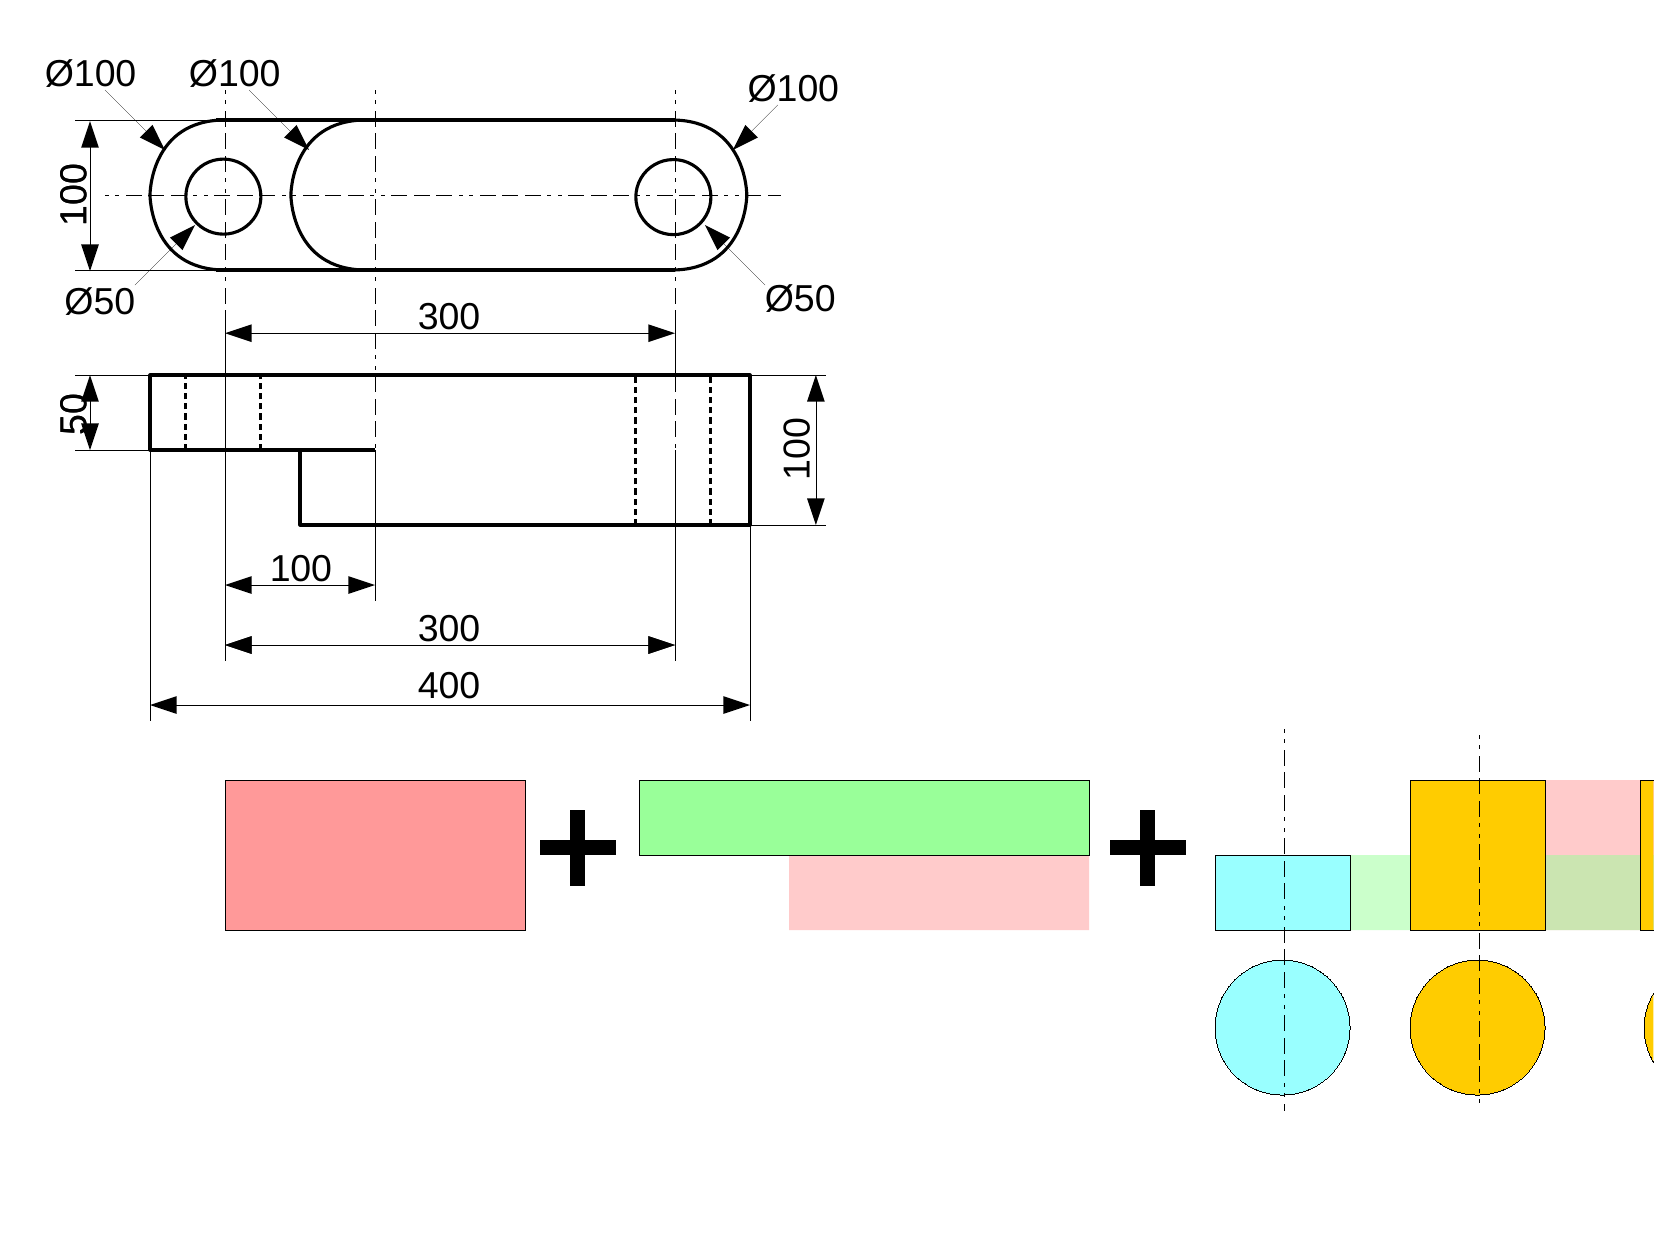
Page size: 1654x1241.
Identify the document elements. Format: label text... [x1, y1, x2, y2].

text_box 300 [403, 646, 496, 656]
text_box [1644, 992, 1654, 1063]
text_box 100 [45, 121, 102, 242]
text_box Ø100 [174, 45, 296, 102]
text_box [225, 780, 526, 931]
text_box 300 [403, 600, 496, 645]
text_box 400 [403, 656, 496, 714]
text_box 50 [45, 330, 102, 451]
text_box [1410, 960, 1546, 1096]
text_box [1215, 780, 1654, 931]
text_box 300 [403, 288, 496, 346]
text_box Ø100 [30, 45, 152, 102]
text_box [1215, 960, 1351, 1096]
text_box Ø50 [49, 273, 151, 331]
text_box [1110, 810, 1186, 886]
text_box Ø100 [732, 60, 854, 117]
text_box 100 [768, 375, 816, 496]
text_box 100 [817, 375, 826, 496]
text_box 100 [255, 540, 347, 597]
text_box [639, 780, 1090, 931]
text_box Ø50 [750, 270, 851, 327]
text_box [540, 810, 616, 886]
